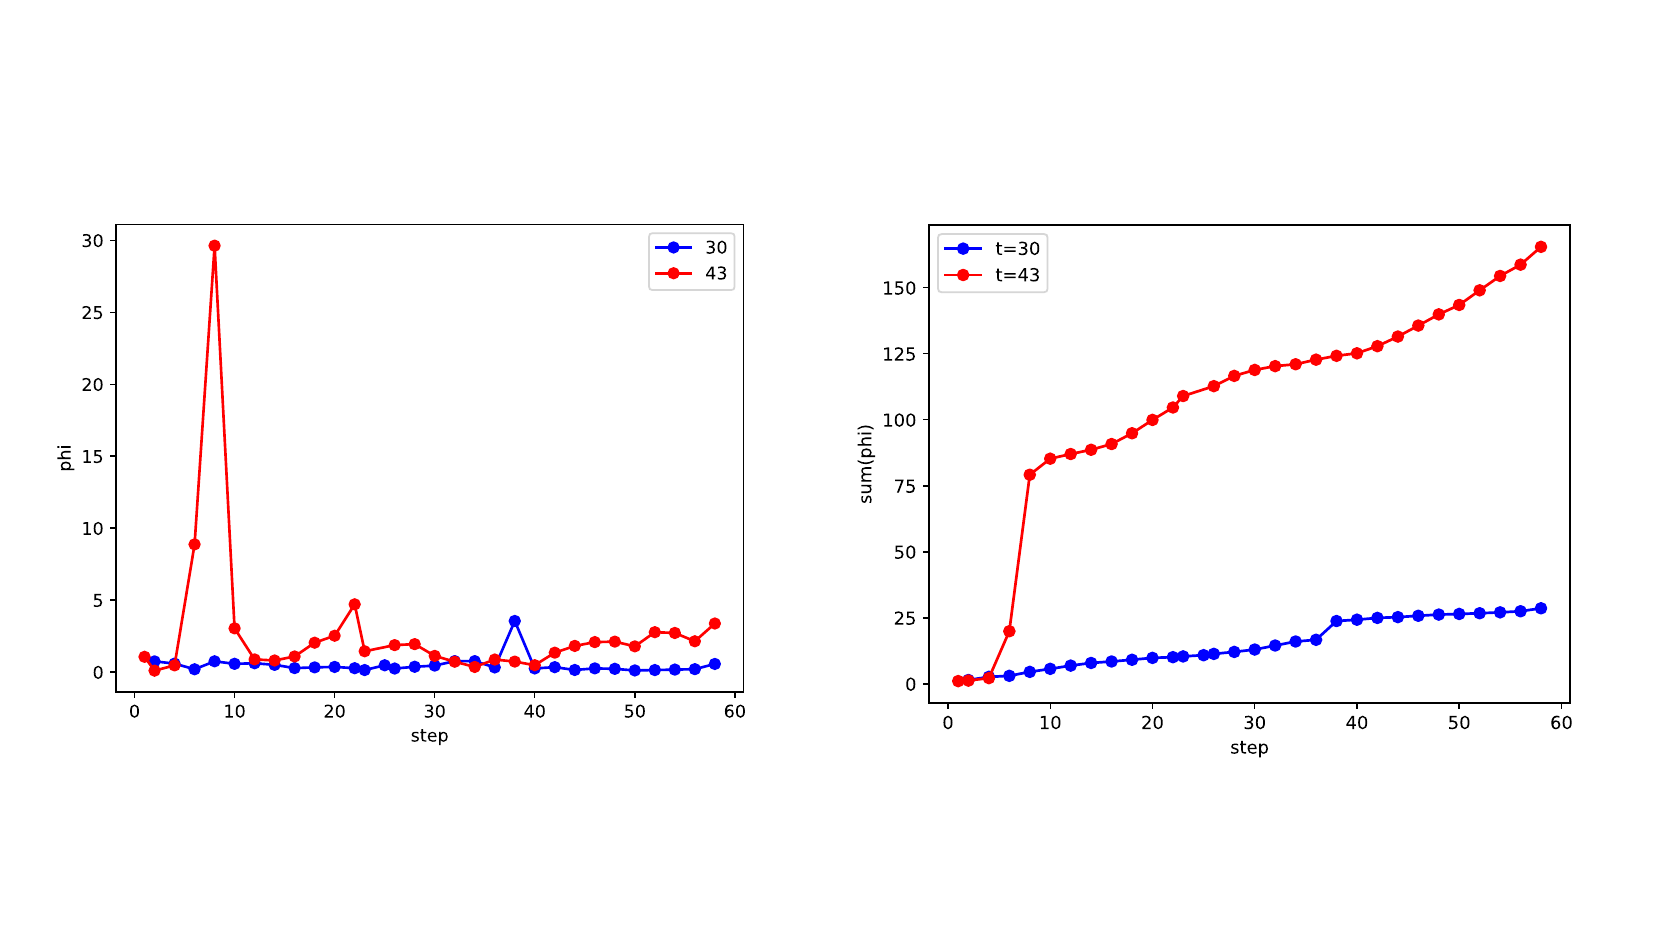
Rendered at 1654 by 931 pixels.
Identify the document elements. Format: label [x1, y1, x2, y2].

picture [14, 150, 1654, 772]
